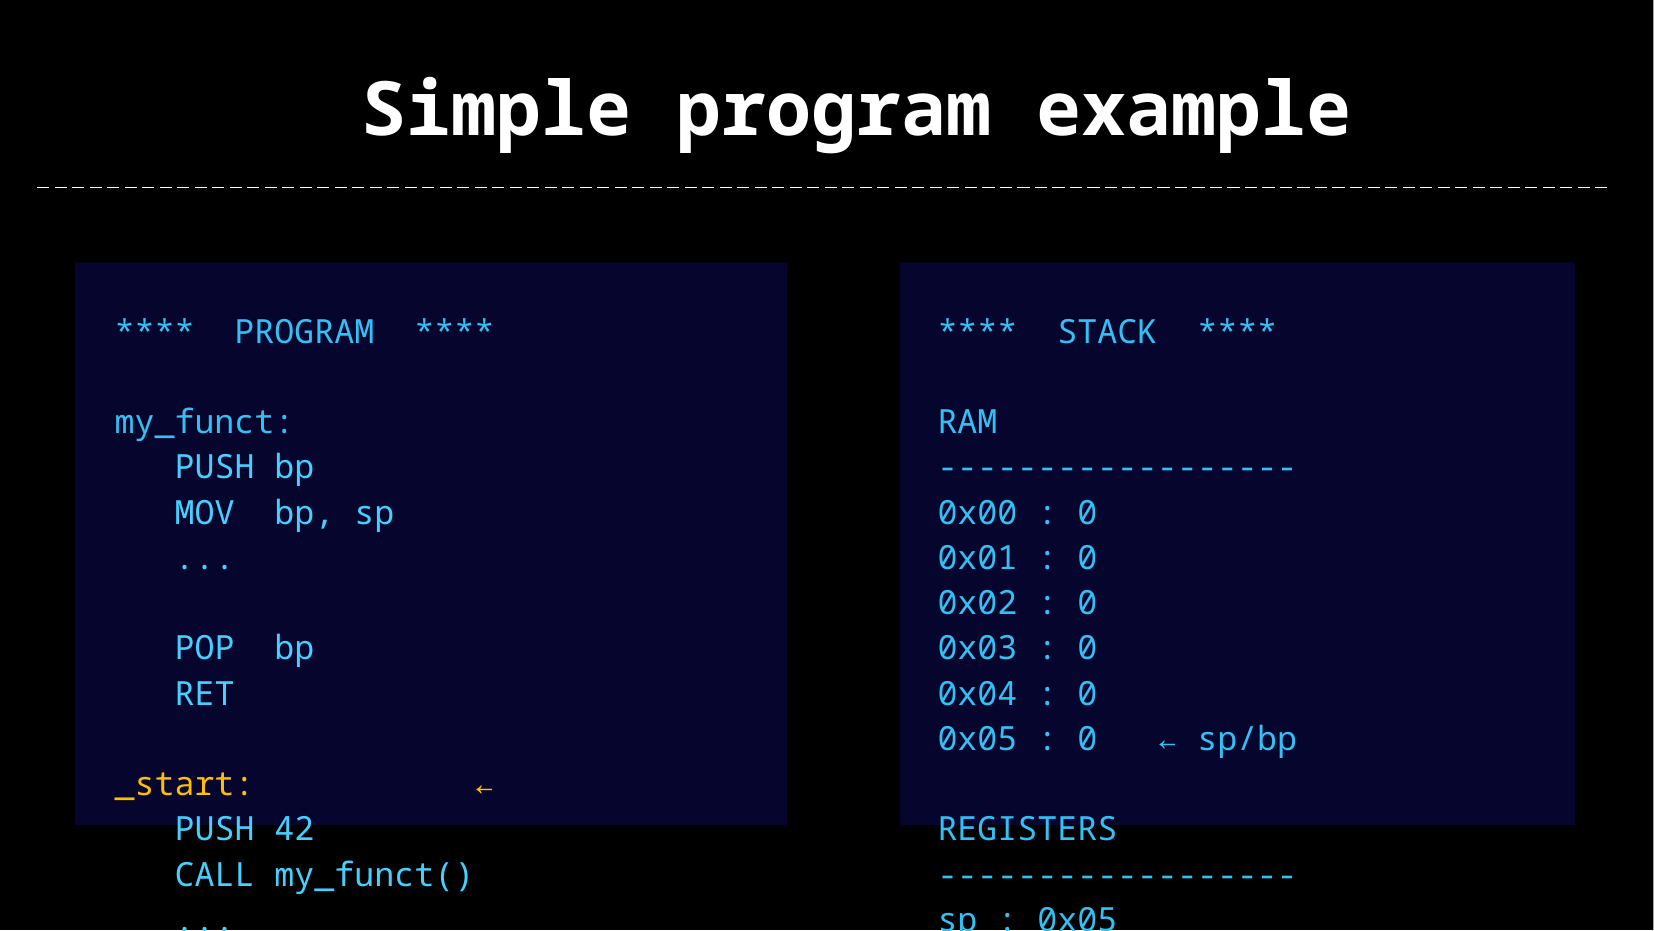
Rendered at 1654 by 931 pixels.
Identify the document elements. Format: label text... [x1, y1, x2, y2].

text_box [900, 262, 1576, 825]
text_box [180, 819, 189, 825]
text_box **** STACK **** RAM ------------------ 0x00 : 0 0x01 : 0 0x02 : 0 0x03 : 0 0x04 : 0 0x05 : 0 ← sp/bp REGISTERS ------------------ sp : 0x05 bp : 0x05 [937, 262, 1538, 802]
text_box **** PROGRAM **** my_funct: PUSH bp MOV bp, sp ... POP bp RET _start: ← PUSH 42 CALL my_funct() ... [114, 262, 748, 802]
title Simple program example [112, 24, 1601, 188]
text_box [943, 819, 951, 825]
text_box [74, 262, 788, 825]
text_box [1083, 819, 1091, 825]
